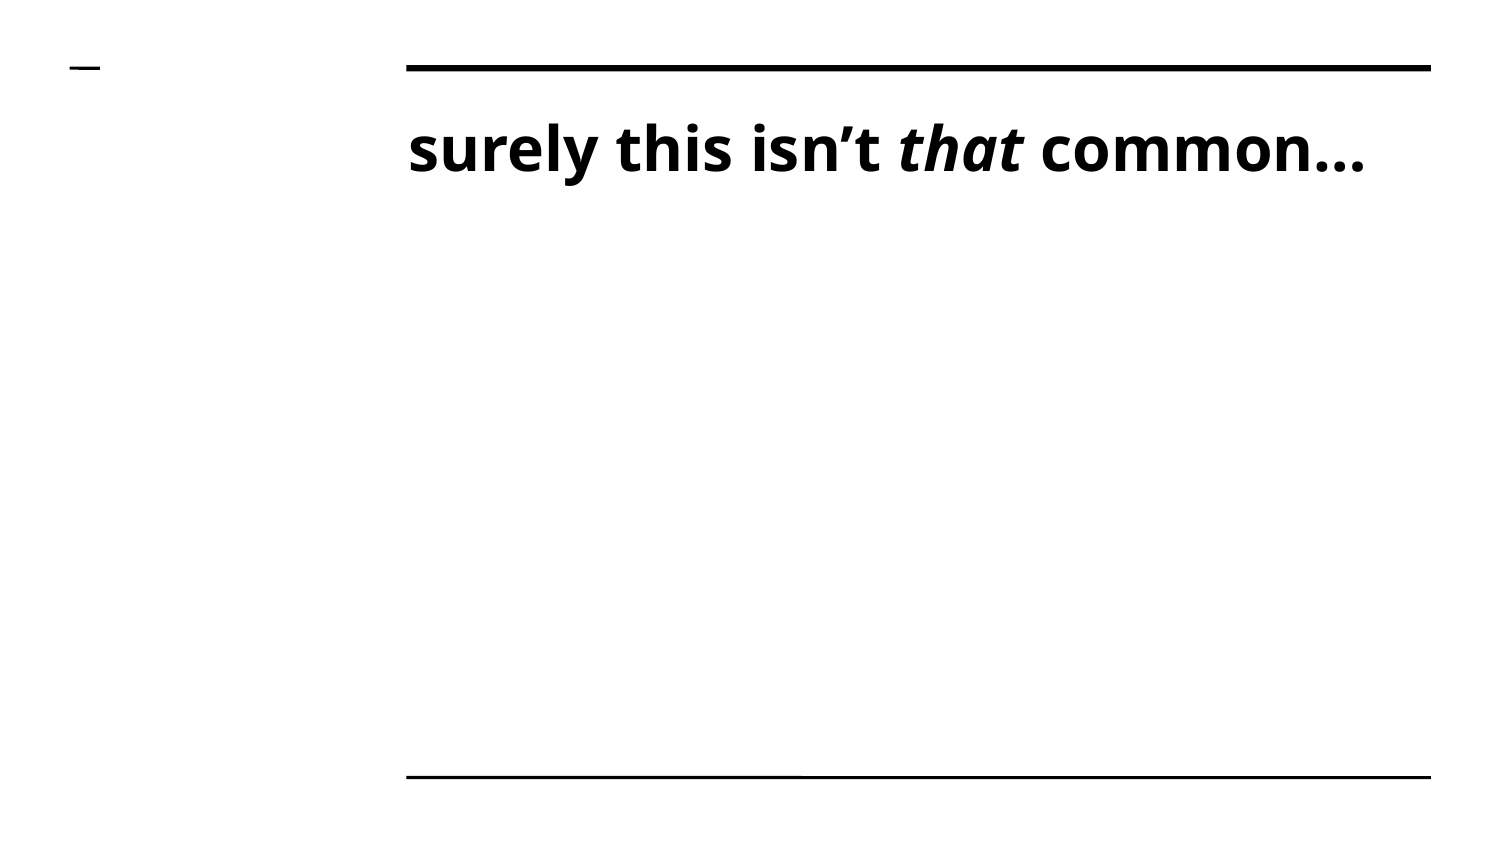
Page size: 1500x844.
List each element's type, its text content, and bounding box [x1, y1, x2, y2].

title surely this isn’t that common… [393, 94, 1431, 199]
